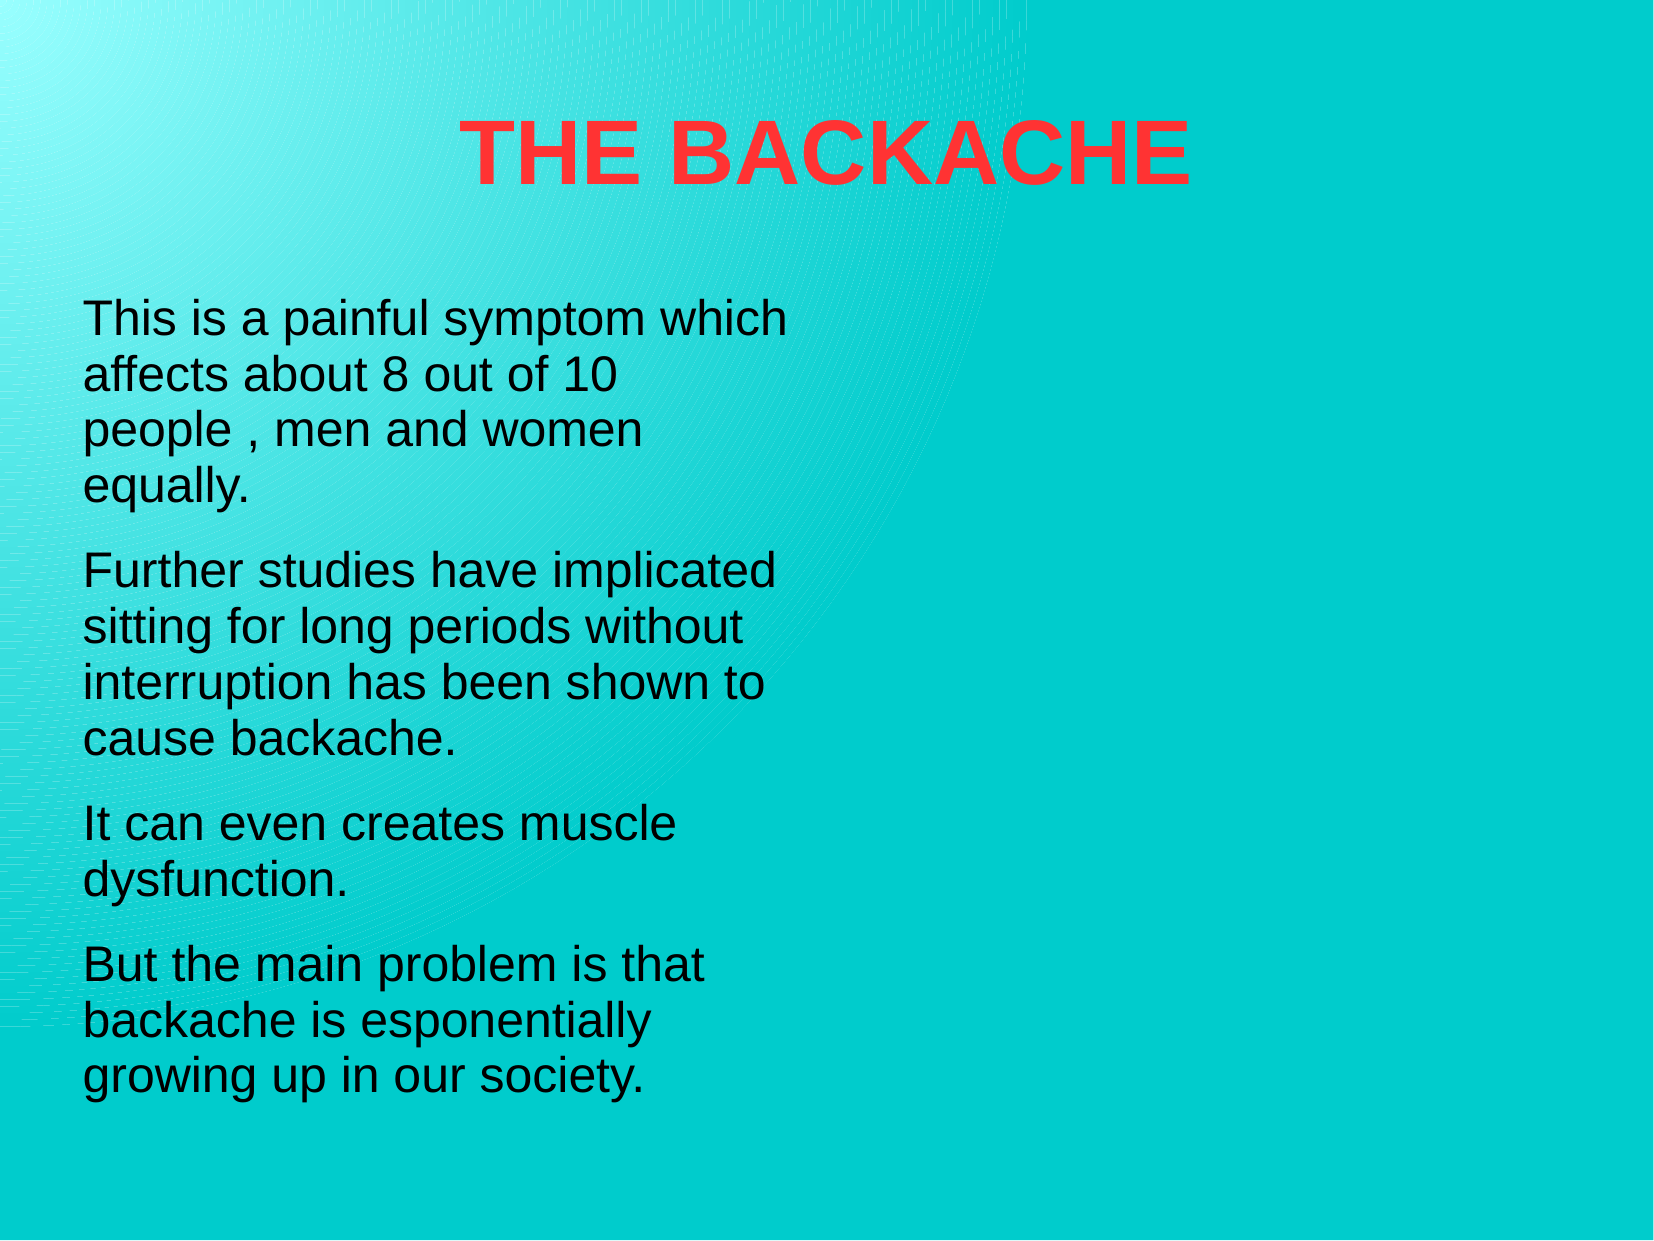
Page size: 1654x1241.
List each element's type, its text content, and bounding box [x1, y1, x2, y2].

title THE BACKACHE [82, 49, 1571, 257]
list This is a painful symptom which affects about 8 out of 10 people , men and women equally. Further studies have implicated sitting for long periods without interruption has been shown to cause backache. It can even creates muscle dysfunction. But the main problem is that backache is esponentially growing up in our society. [82, 290, 809, 1193]
